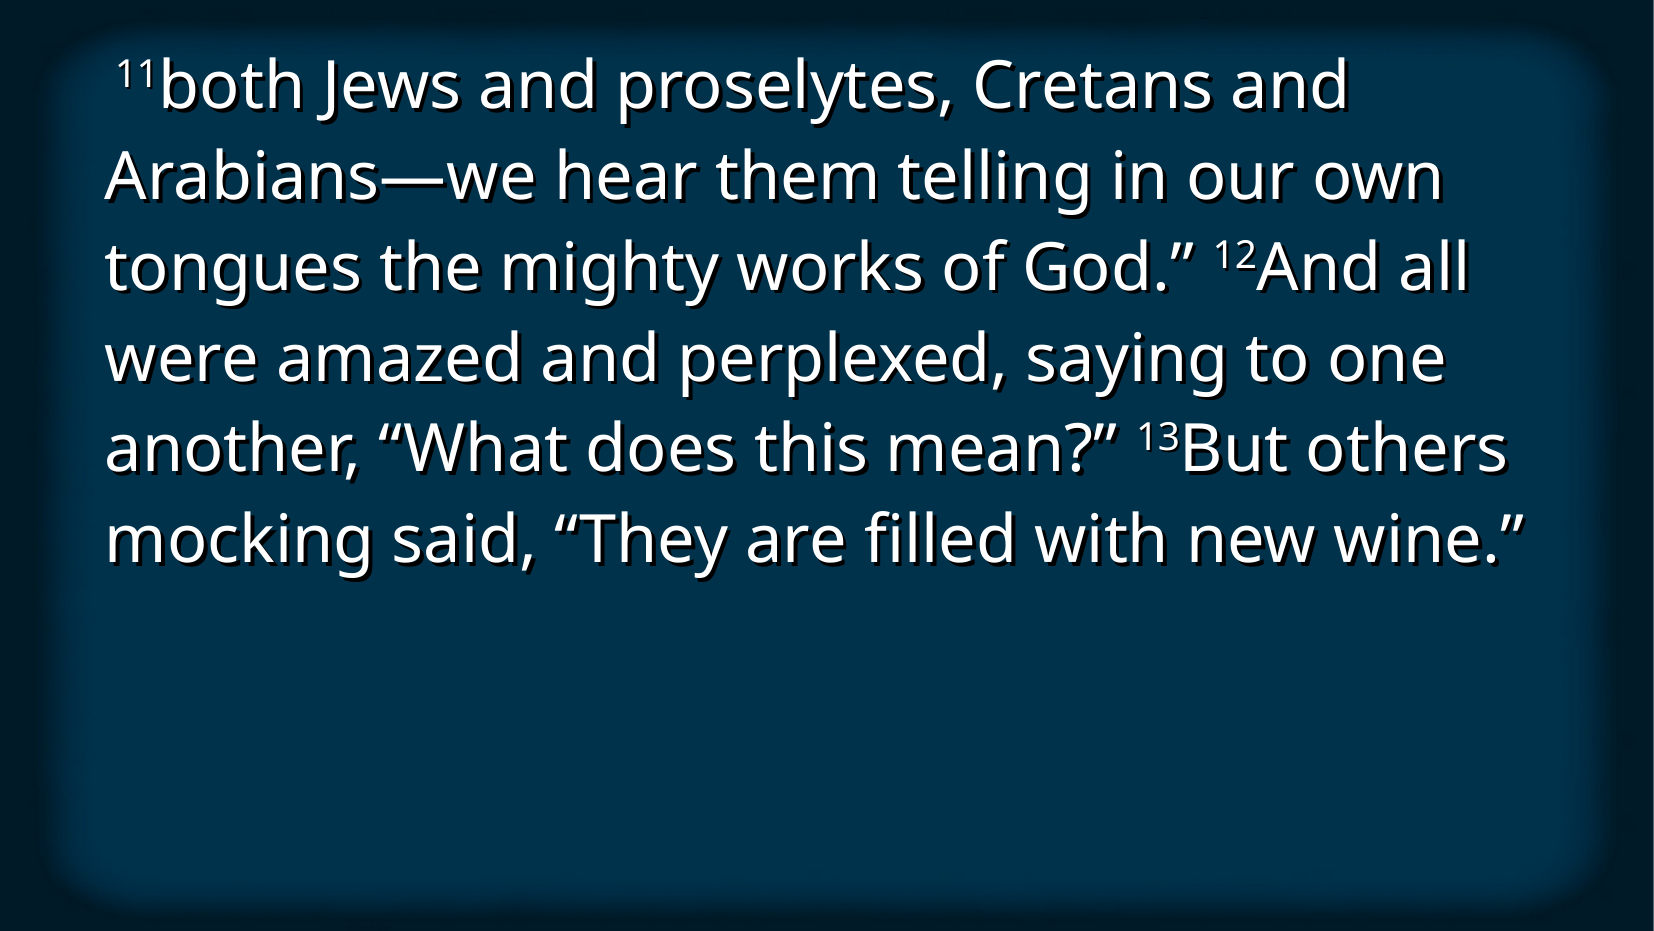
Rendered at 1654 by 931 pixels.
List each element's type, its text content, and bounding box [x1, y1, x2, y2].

text_box 11both Jews and proselytes, Cretans and Arabians—we hear them telling in our own tongues the mighty works of God.” 12And all were amazed and perplexed, saying to one another, “What does this mean?” 13But others mocking said, “They are filled with new wine.” [90, 30, 1576, 586]
picture [0, 0, 1654, 931]
